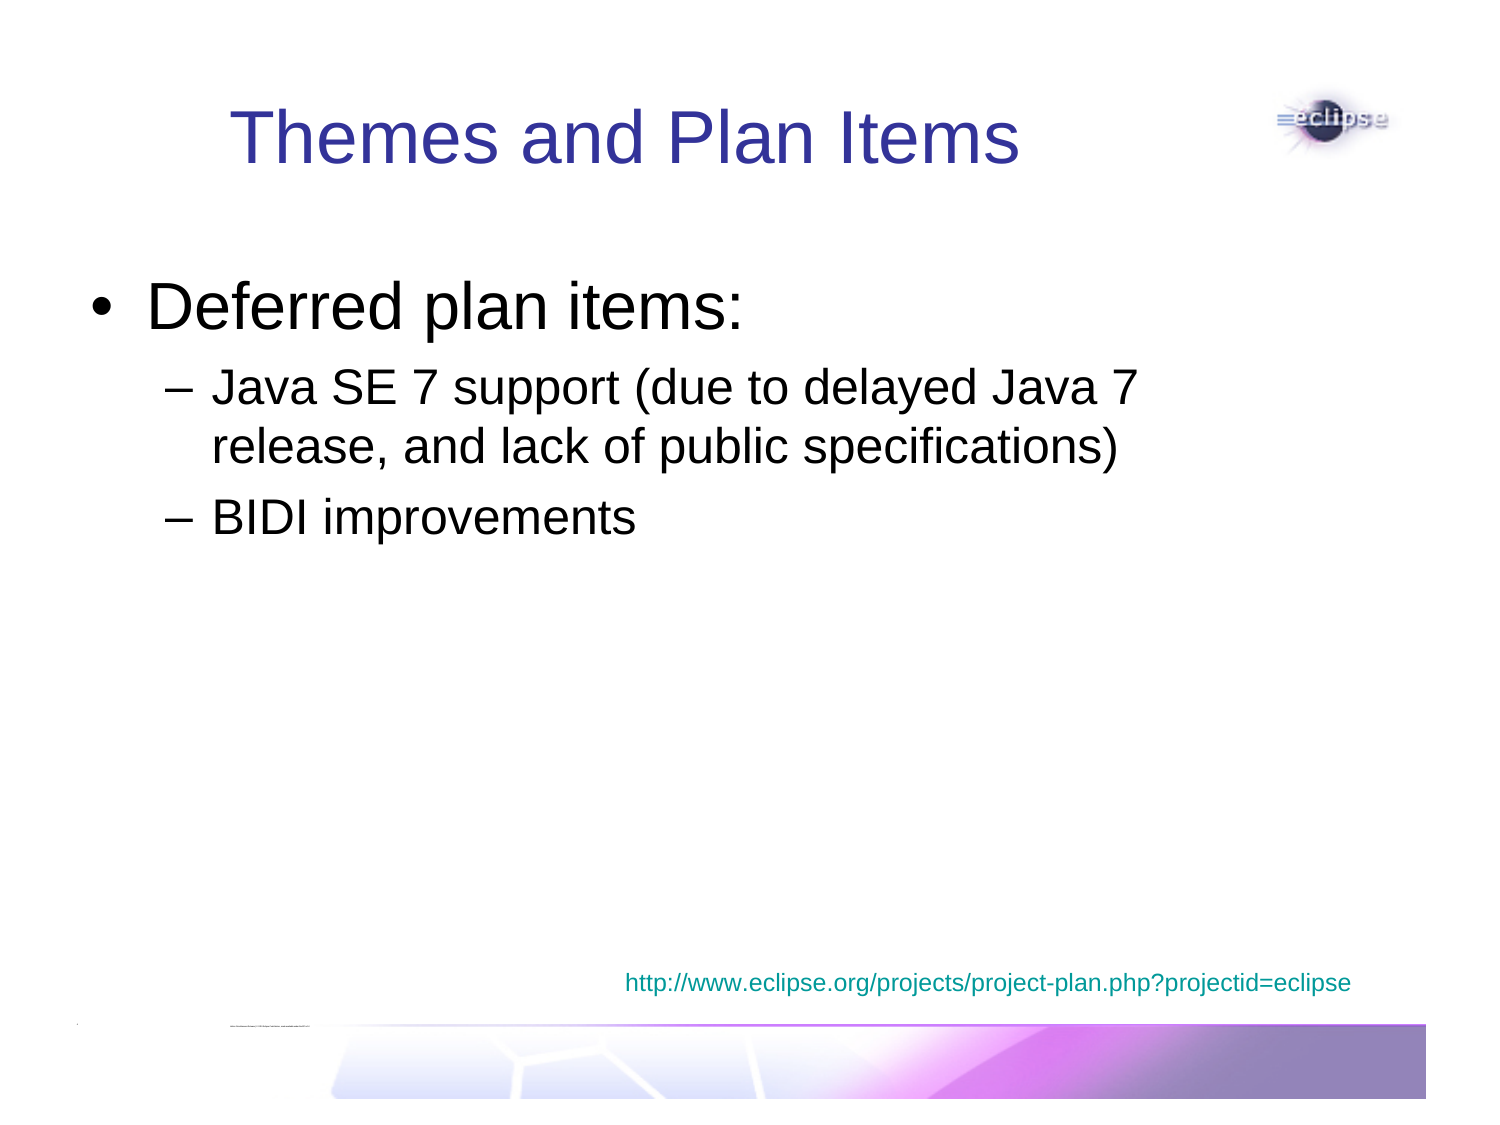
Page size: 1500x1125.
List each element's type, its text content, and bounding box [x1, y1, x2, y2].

picture [225, 1024, 1426, 1099]
picture [1257, 42, 1408, 193]
list Deferred plan items: Java SE 7 support (due to delayed Java 7 release, and lack of public specifications) BIDI improvements [75, 262, 1201, 1006]
text_box http://www.eclipse.org/projects/project-plan.php?projectid=eclipse [610, 962, 1369, 1005]
title Themes and Plan Items [74, 45, 1176, 233]
